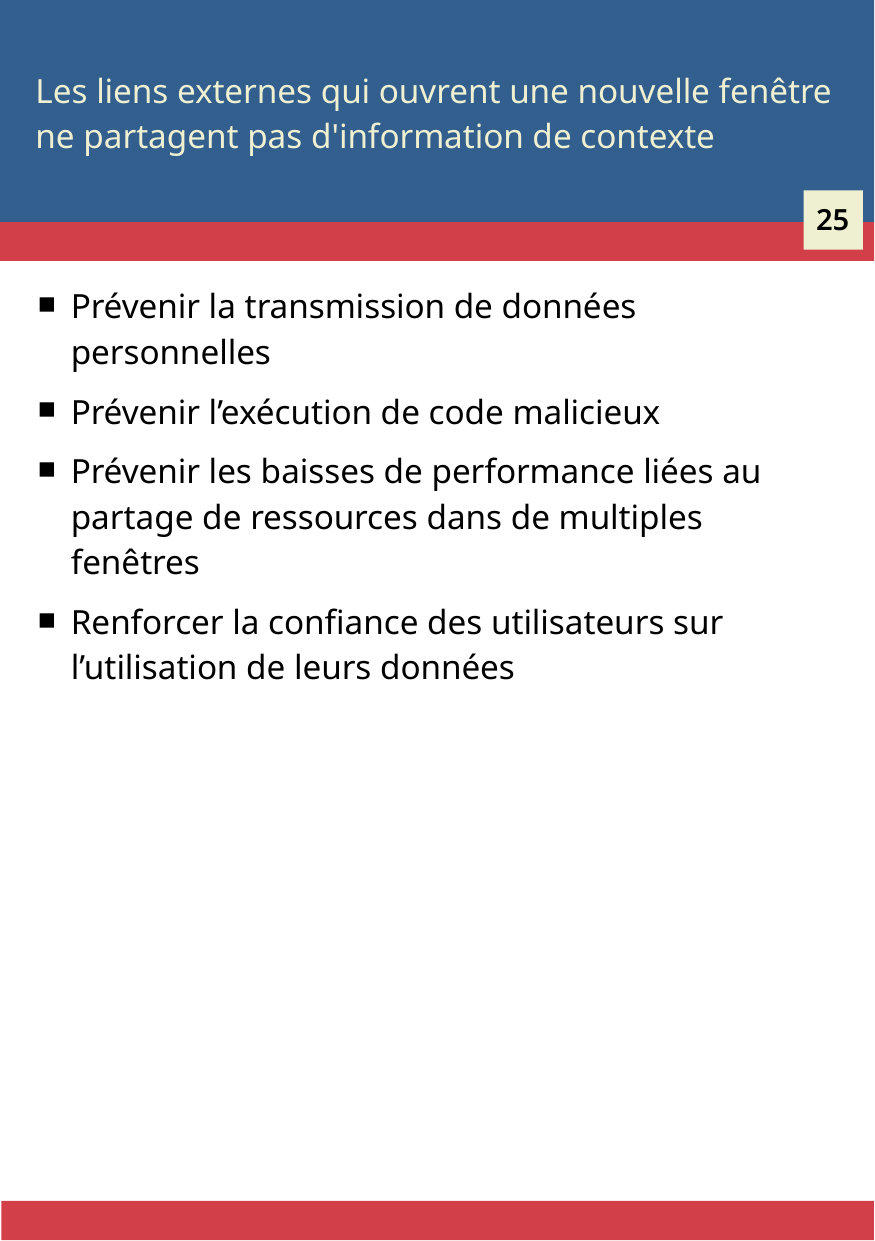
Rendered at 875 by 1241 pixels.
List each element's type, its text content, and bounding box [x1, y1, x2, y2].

list Prévenir la transmission de données personnelles Prévenir l’exécution de code malicieux Prévenir les baisses de performance liées au partage de ressources dans de multiples fenêtres Renforcer la confiance des utilisateurs sur l’utilisation de leurs données [23, 283, 839, 1111]
title Les liens externes qui ouvrent une nouvelle fenêtre ne partagent pas d'information de contexte [35, 13, 839, 213]
text_box 25 [803, 188, 863, 249]
